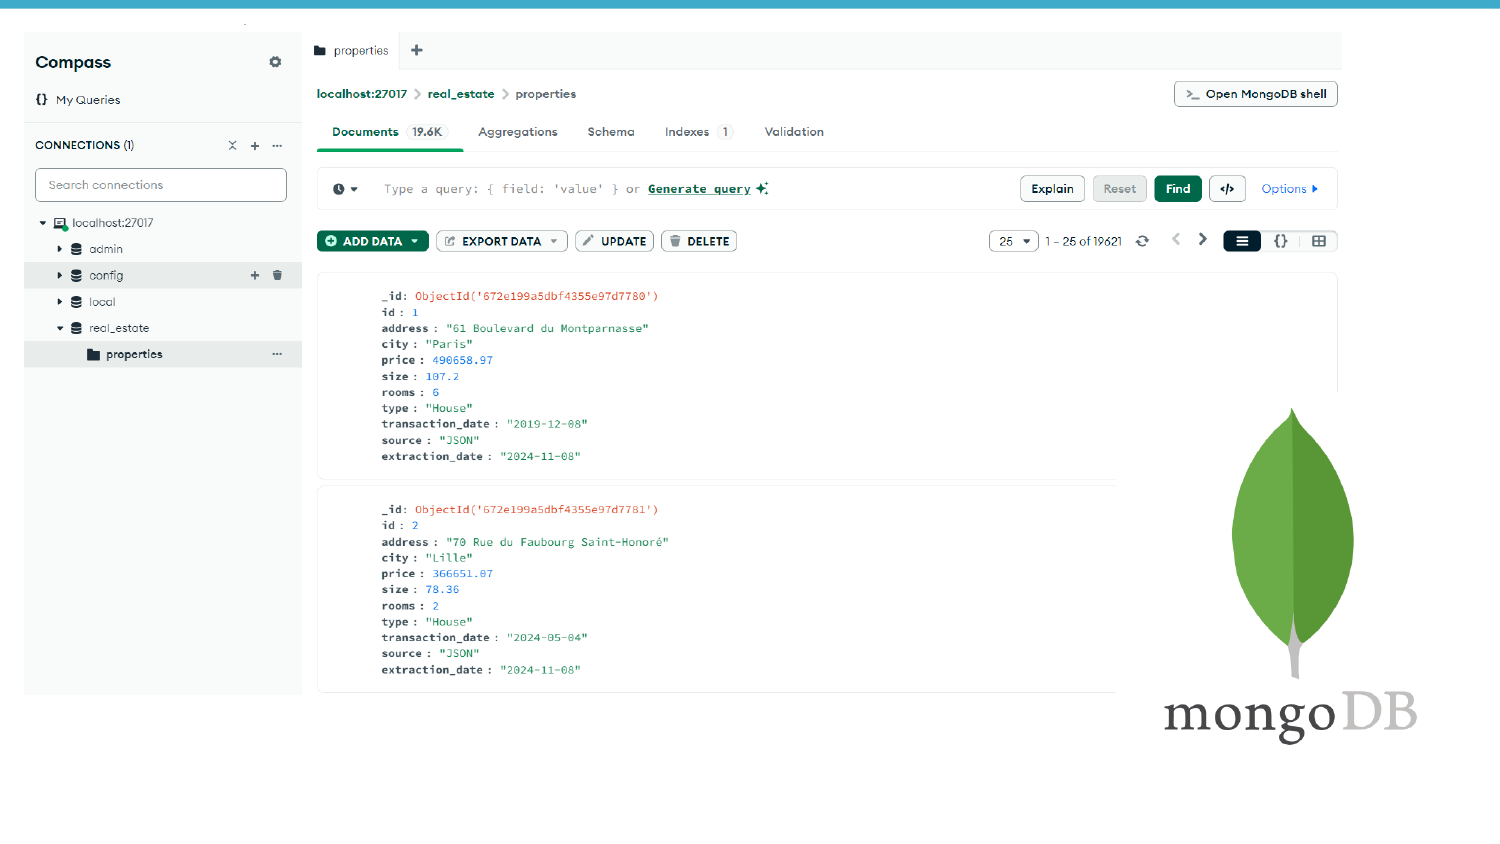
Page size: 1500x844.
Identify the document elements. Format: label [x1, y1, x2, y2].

picture [24, 24, 1452, 750]
